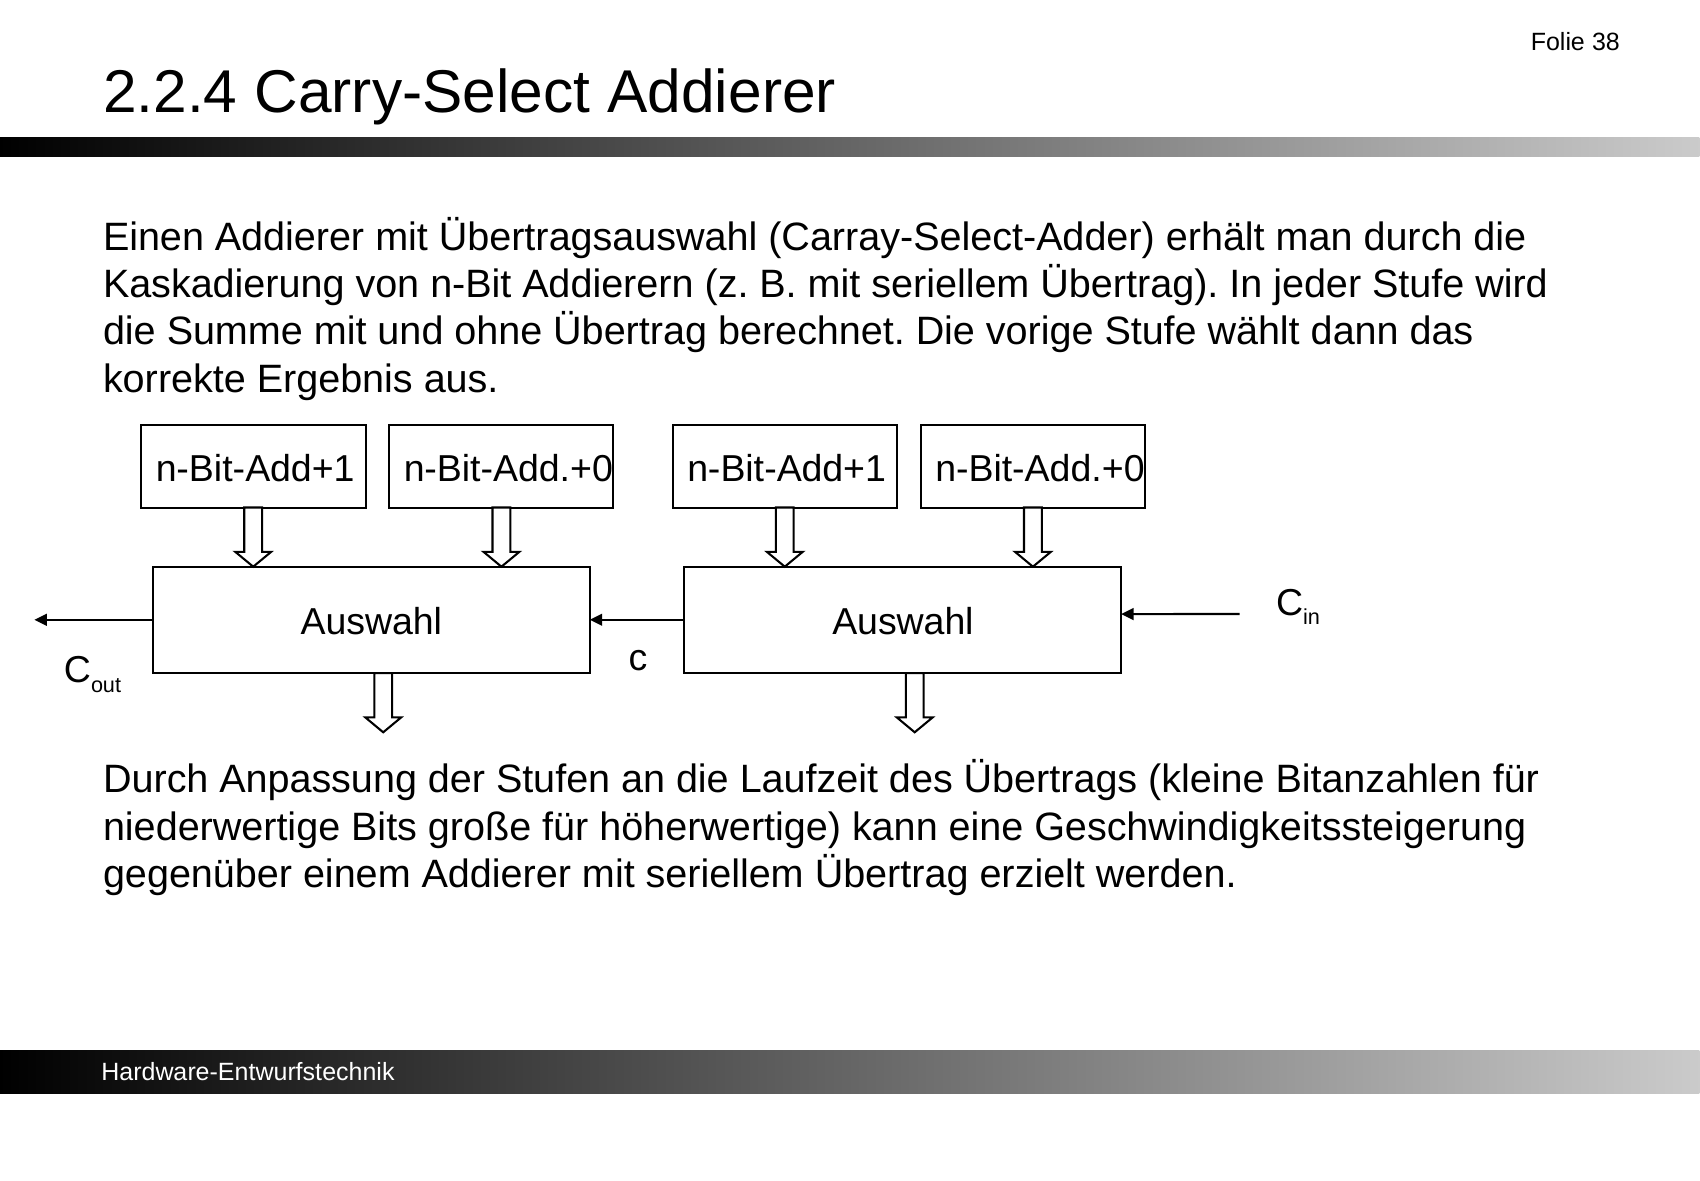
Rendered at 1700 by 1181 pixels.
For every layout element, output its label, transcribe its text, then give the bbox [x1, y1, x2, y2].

text_box Auswahl [684, 566, 1122, 673]
text_box n-Bit-Add.+0 [920, 425, 1146, 508]
text_box [896, 673, 933, 733]
text_box c [613, 625, 663, 687]
text_box Auswahl [152, 566, 590, 673]
text_box n-Bit-Add.+0 [388, 425, 614, 508]
text_box Cout [49, 637, 136, 705]
title 2.2.4 Carry-Select Addierer [87, 36, 1421, 142]
text_box n-Bit-Add+1 [672, 425, 898, 508]
text_box [483, 507, 520, 567]
text_box [766, 507, 803, 567]
text_box [1015, 507, 1051, 567]
list Einen Addierer mit Übertragsauswahl (Carray-Select-Adder) erhält man durch die Kaskadierung von n-Bit Addierern (z. B. mit seriellem Übertrag). In jeder Stufe wird die Summe mit und ohne Übertrag berechnet. Die vorige Stufe wählt dann das korrekte Ergebnis aus. Durch Anpassung der Stufen an die Laufzeit des Übertrags (kleine Bitanzahlen für niederwertige Bits große für höherwertige) kann eine Geschwindigkeitssteigerung gegenüber einem Addierer mit seriellem Übertrag erzielt werden. [87, 202, 1613, 1022]
text_box [235, 507, 272, 567]
text_box [365, 673, 402, 733]
text_box Cin [1261, 570, 1335, 637]
text_box n-Bit-Add+1 [141, 425, 366, 508]
